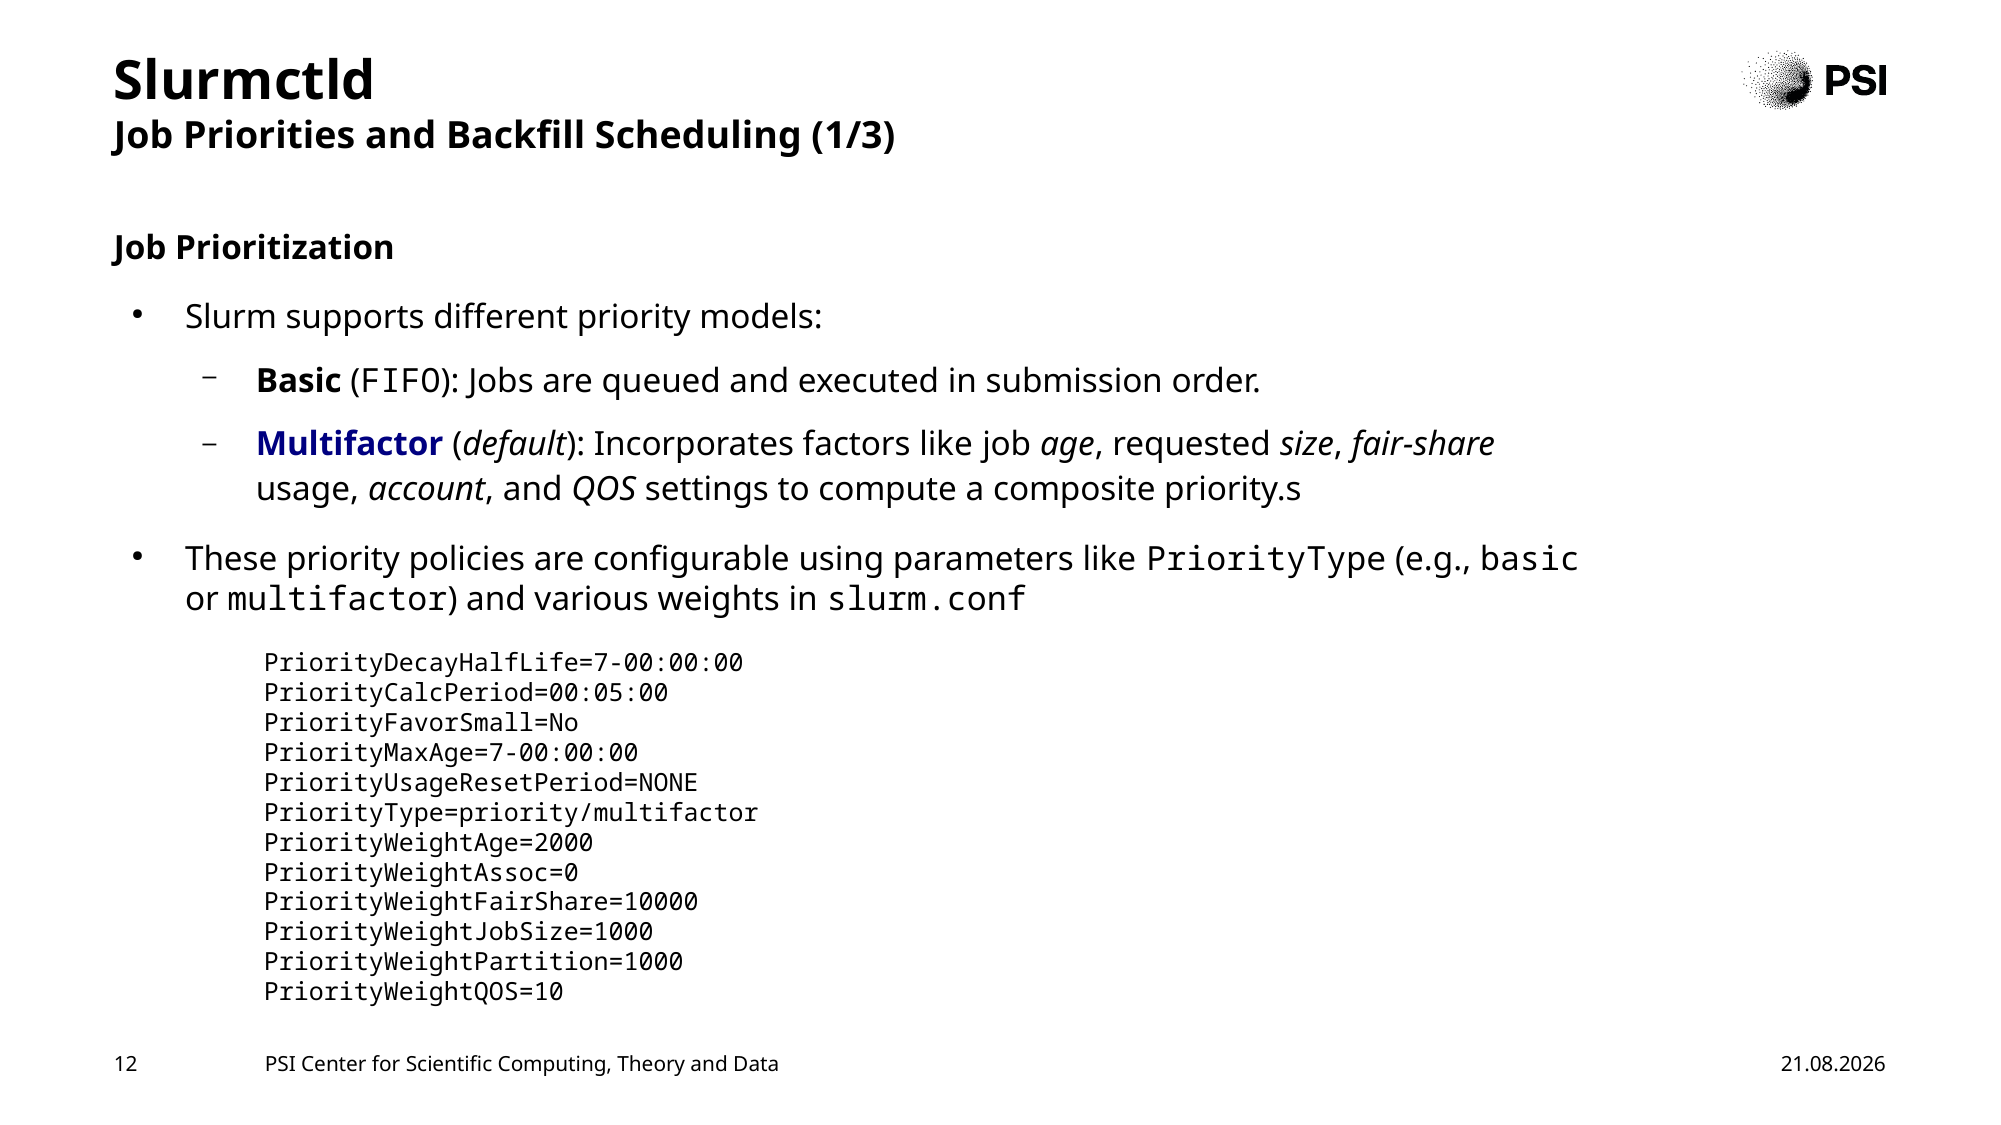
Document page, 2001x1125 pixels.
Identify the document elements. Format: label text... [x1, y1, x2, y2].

title Slurmctld Job Priorities and Backfill Scheduling (1/3) [114, 45, 1585, 179]
list Job Prioritization Slurm supports different priority models: Basic (FIFO): Jobs are queued and executed in submission order. Multifactor (default): Incorporates factors like job age, requested size, fair-share usage, account, and QOS settings to compute a composite priority.s These priority policies are configurable using parameters like PriorityType (e.g., basic or multifactor) and various weights in slurm.conf PriorityDecayHalfLife=7-00:00:00 PriorityCalcPeriod=00:05:00 PriorityFavorSmall=No PriorityMaxAge=7-00:00:00 PriorityUsageResetPeriod=NONE PriorityType=priority/multifactor PriorityWeightAge=2000 PriorityWeightAssoc=0 PriorityWeightFairShare=10000 PriorityWeightJobSize=1000 PriorityWeightPartition=1000 PriorityWeightQOS=10 [114, 225, 1585, 988]
